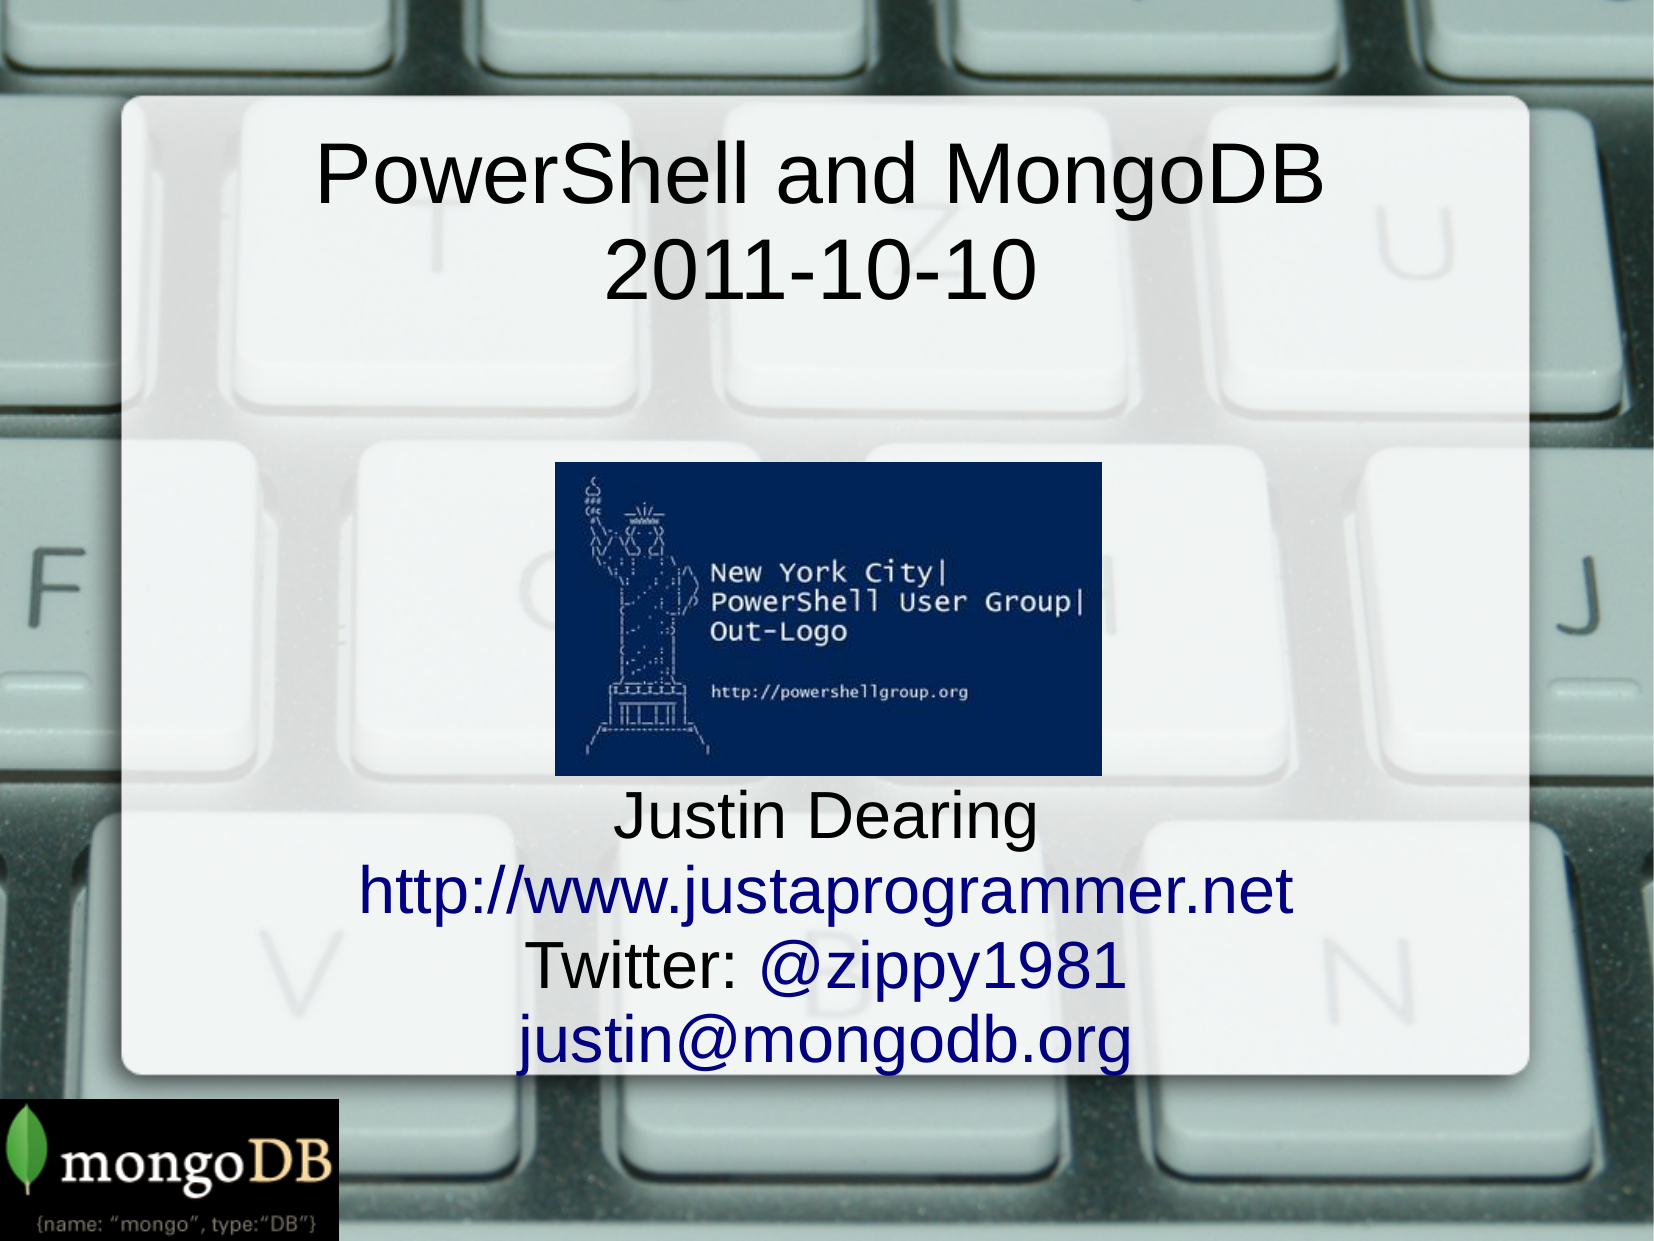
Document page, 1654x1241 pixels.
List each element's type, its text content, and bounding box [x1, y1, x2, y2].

subtitle Justin Dearing http://www.justaprogrammer.net Twitter: @zippy1981 justin@mongodb.org [147, 775, 1506, 1081]
picture [0, 0, 1654, 1241]
title PowerShell and MongoDB 2011-10-10 [135, 117, 1506, 325]
